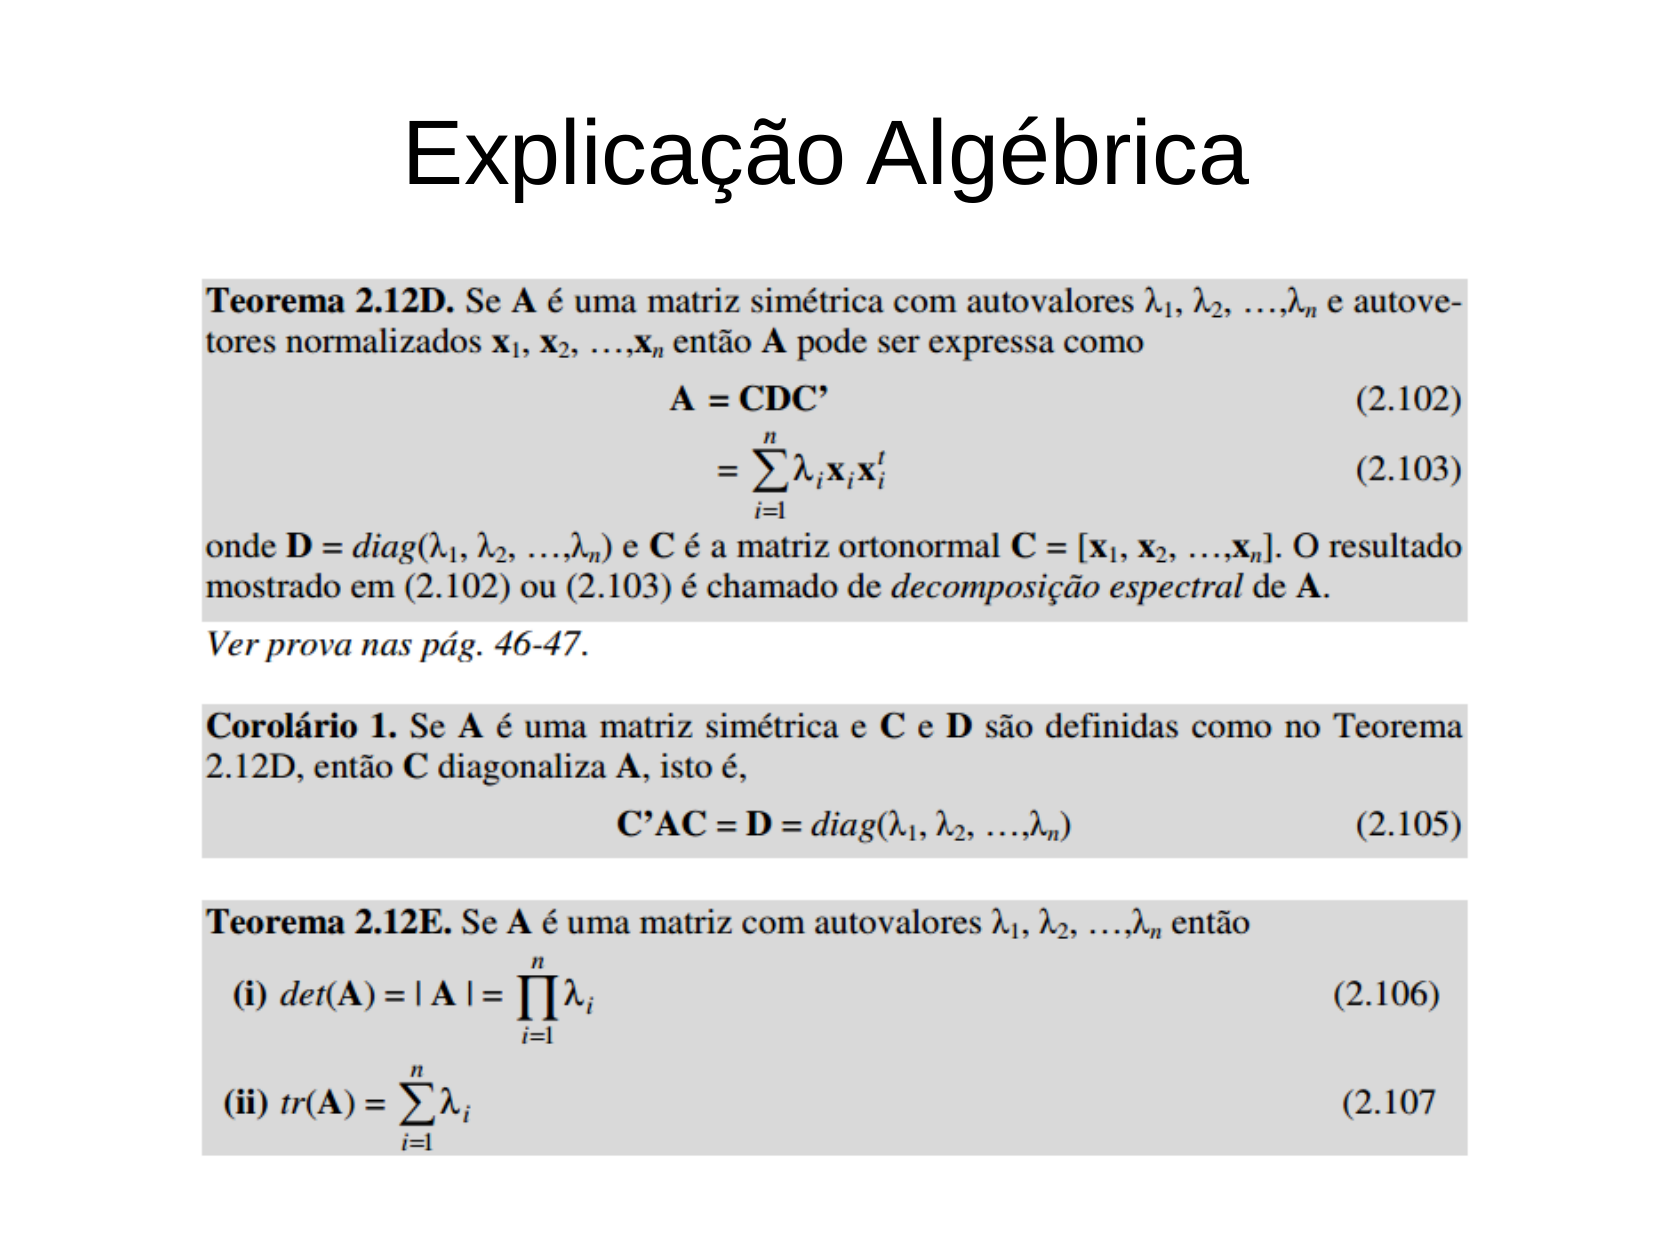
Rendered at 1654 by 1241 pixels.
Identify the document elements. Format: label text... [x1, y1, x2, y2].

title Explicação Algébrica [82, 49, 1571, 257]
picture [197, 274, 1477, 1170]
